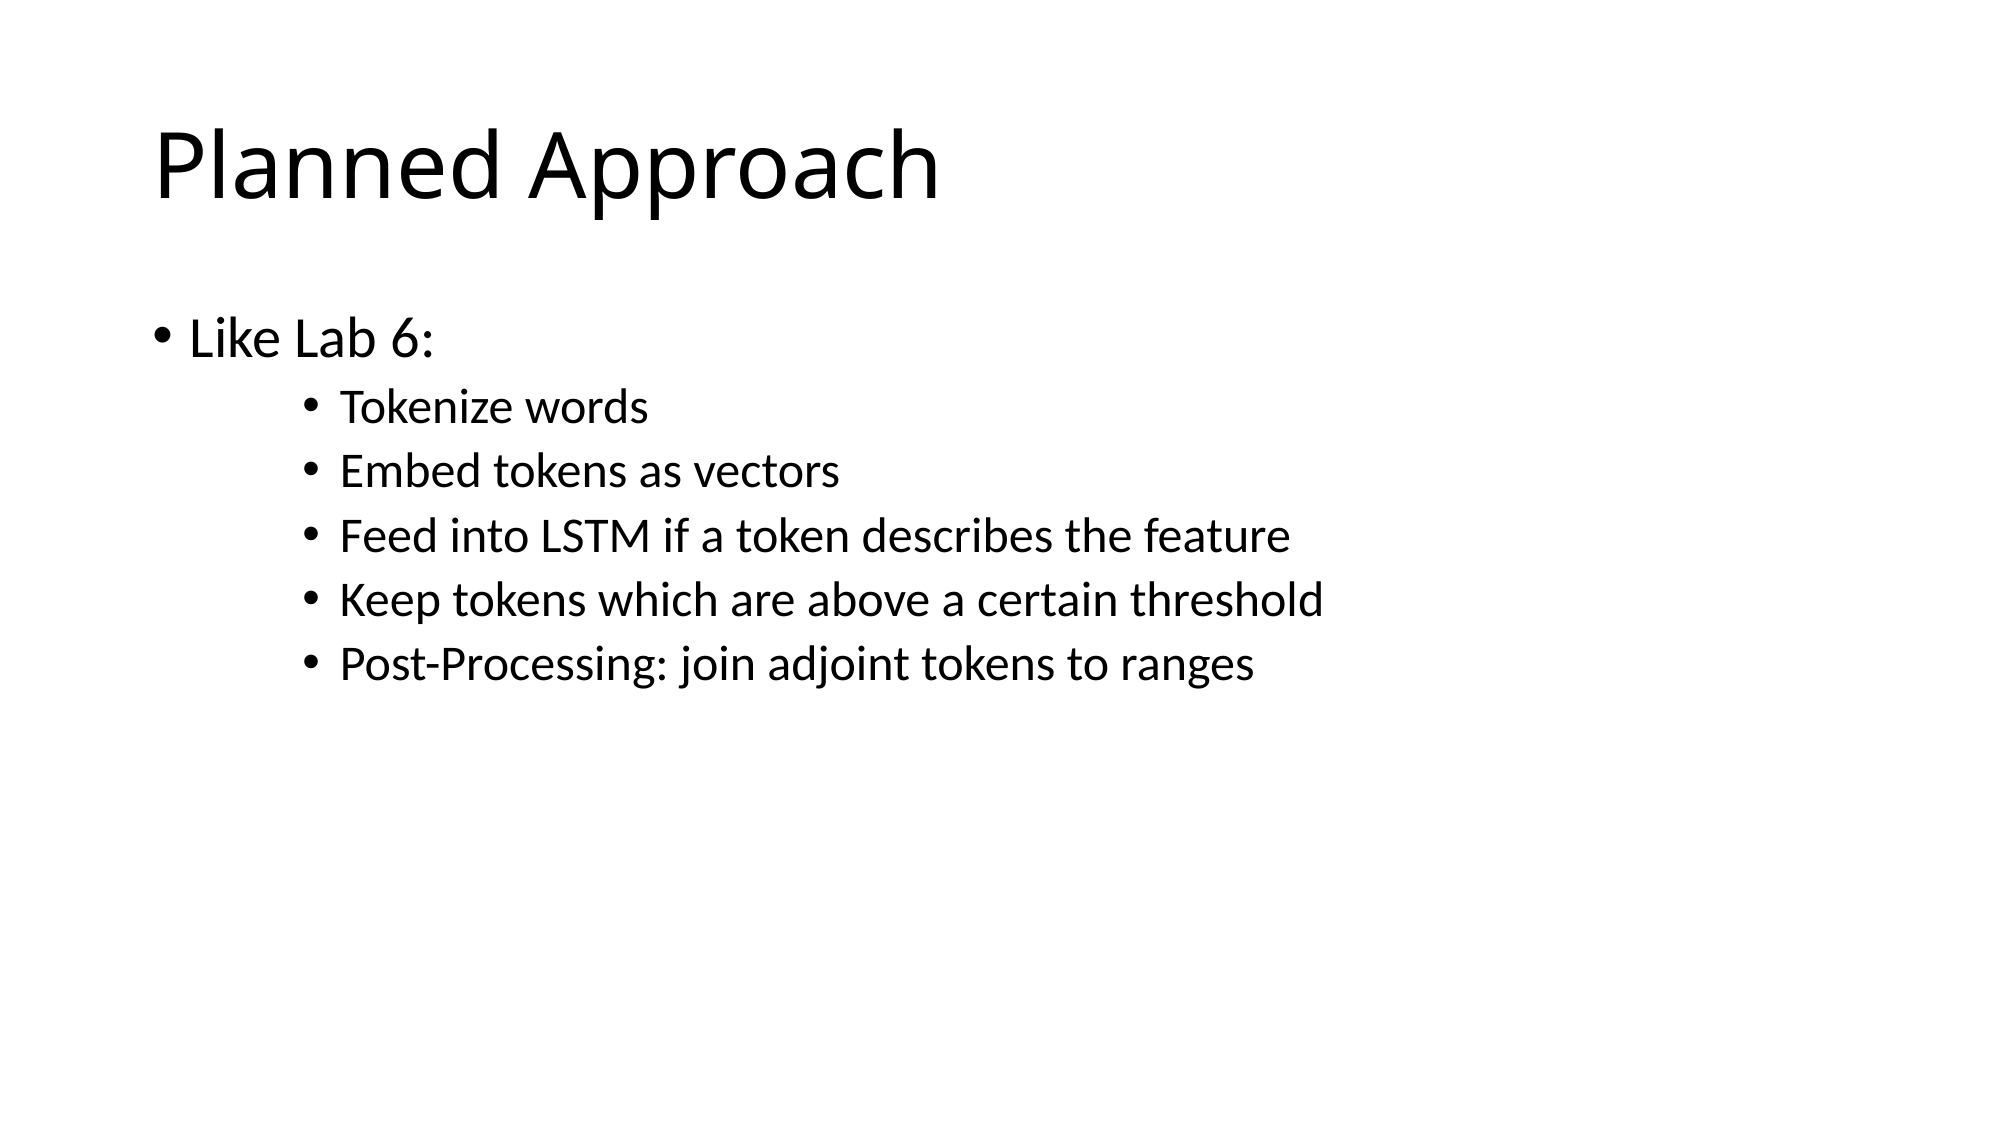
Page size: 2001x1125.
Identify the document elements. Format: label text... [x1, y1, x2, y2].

title Planned Approach [137, 59, 1863, 278]
list Like Lab 6: Tokenize words Embed tokens as vectors Feed into LSTM if a token describes the feature Keep tokens which are above a certain threshold Post-Processing: join adjoint tokens to ranges [137, 299, 1863, 1014]
